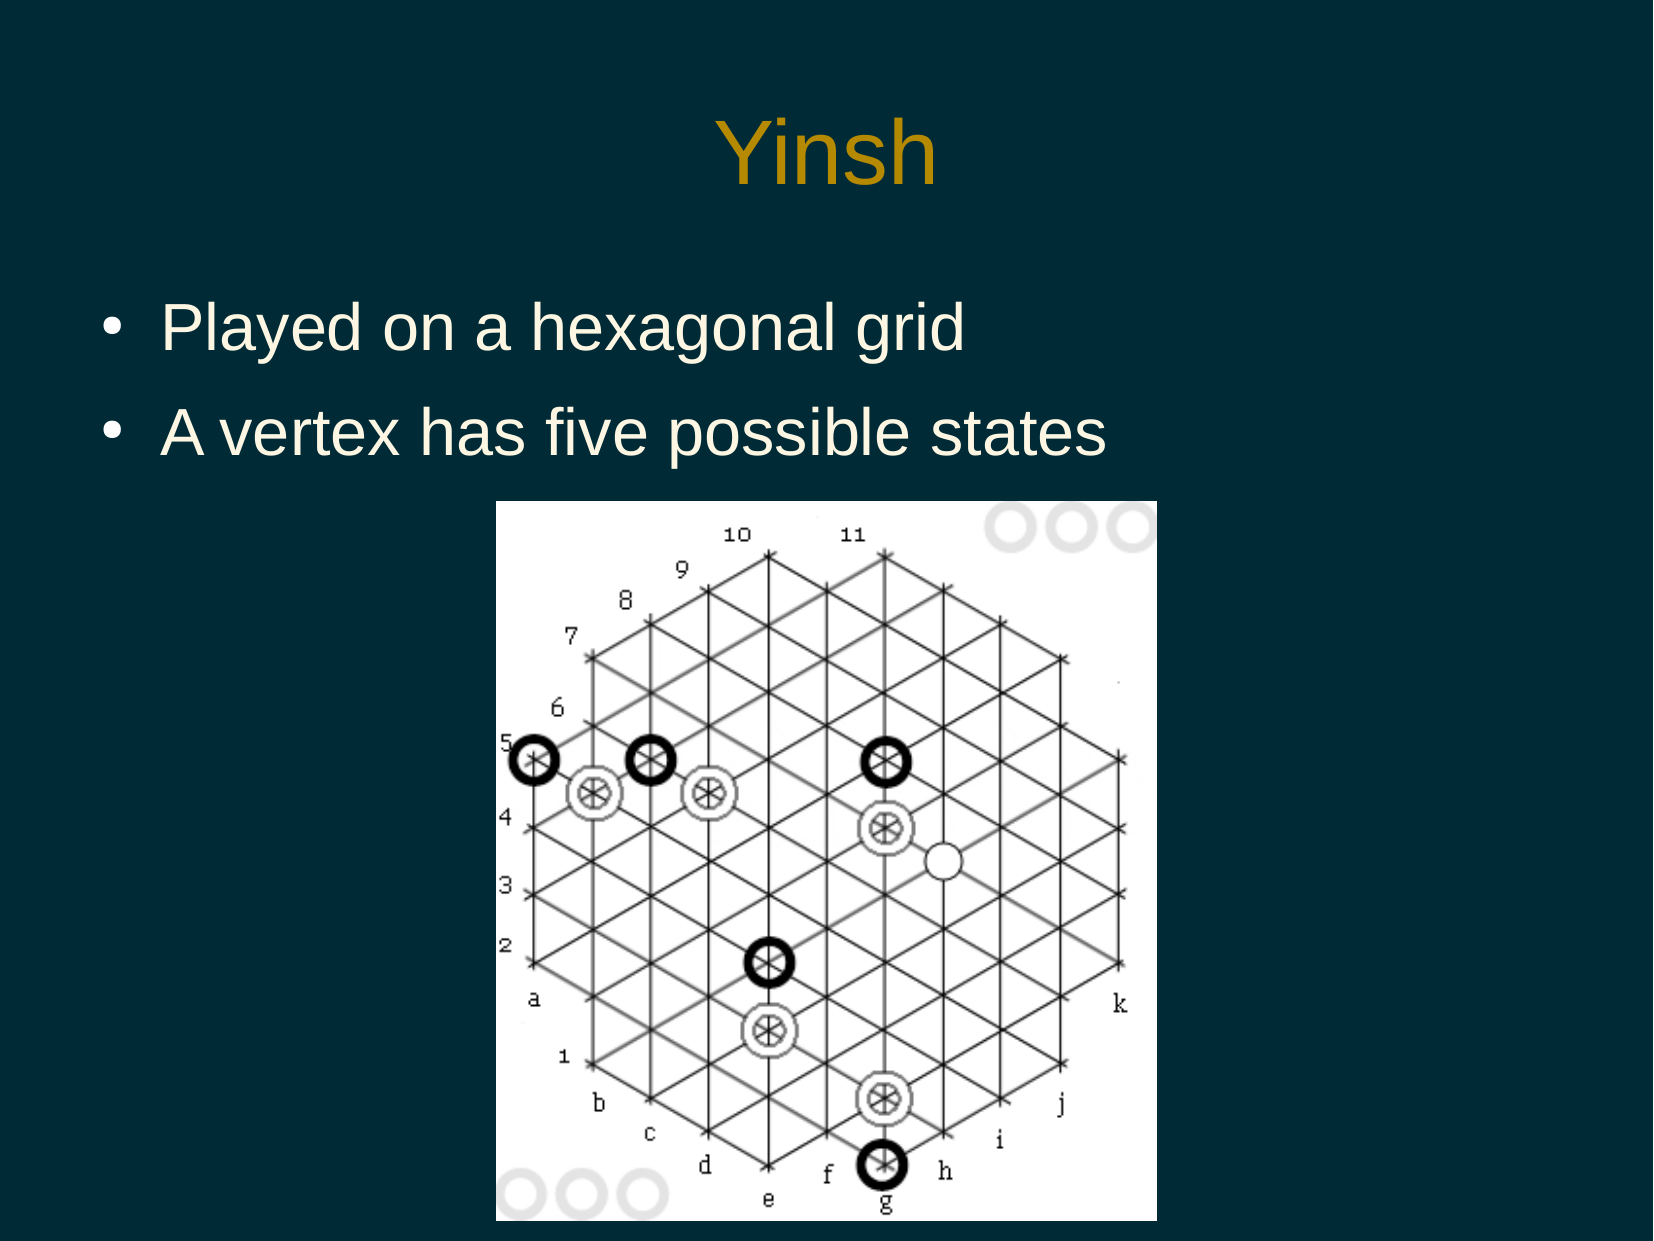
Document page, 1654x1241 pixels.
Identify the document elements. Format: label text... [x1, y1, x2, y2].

picture [497, 502, 1156, 1220]
title Yinsh [82, 49, 1571, 257]
list Played on a hexagonal grid A vertex has five possible states [82, 290, 1571, 1109]
